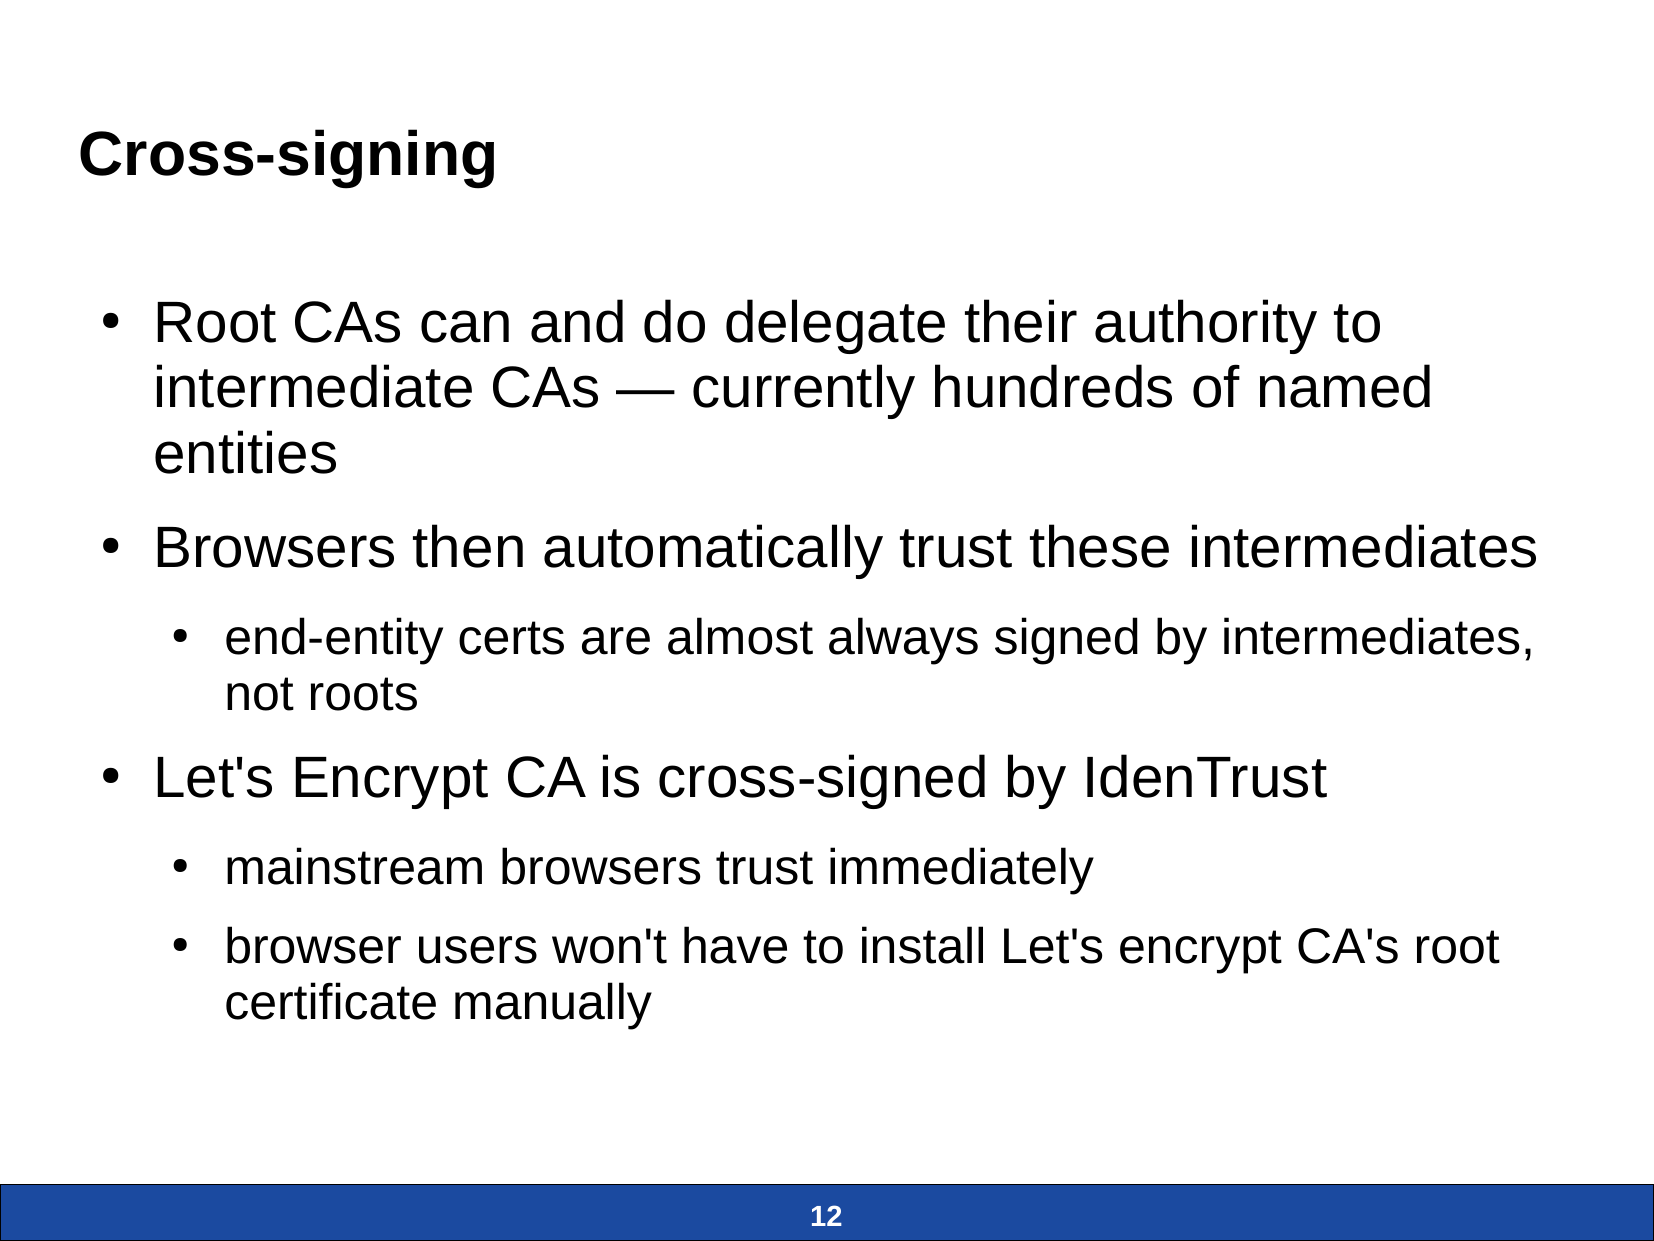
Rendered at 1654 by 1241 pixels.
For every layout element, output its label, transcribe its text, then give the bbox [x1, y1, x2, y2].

list Root CAs can and do delegate their authority to intermediate CAs — currently hundreds of named entities Browsers then automatically trust these intermediates end-entity certs are almost always signed by intermediates, not roots Let's Encrypt CA is cross-signed by IdenTrust mainstream browsers trust immediately browser users won't have to install Let's encrypt CA's root certificate manually [82, 290, 1571, 1109]
title Cross-signing [78, 50, 1567, 258]
